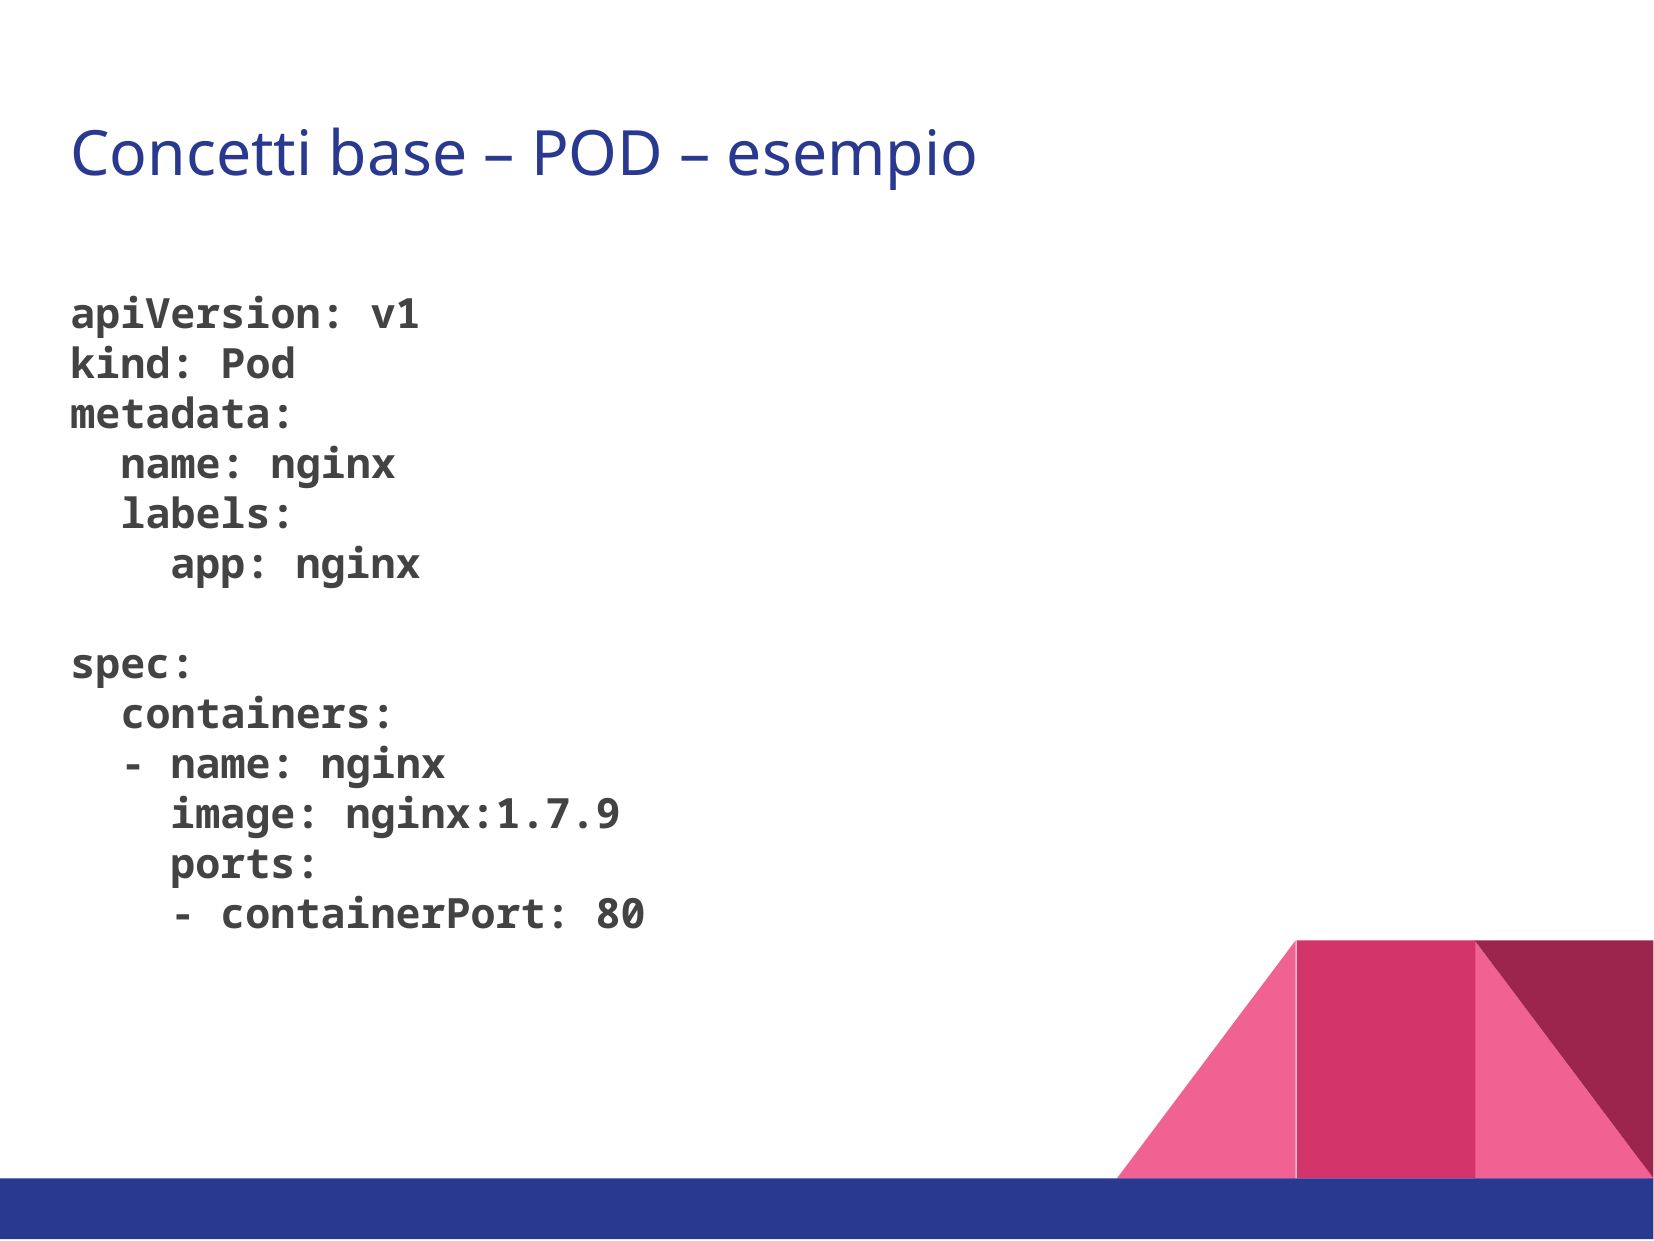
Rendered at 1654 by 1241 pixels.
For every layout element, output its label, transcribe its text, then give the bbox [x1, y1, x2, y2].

list apiVersion: v1 kind: Pod metadata: name: nginx labels: app: nginx spec: containers: - name: nginx image: nginx:1.7.9 ports: - containerPort: 80 [55, 271, 1597, 1077]
title Concetti base – POD – esempio [55, 98, 1597, 245]
